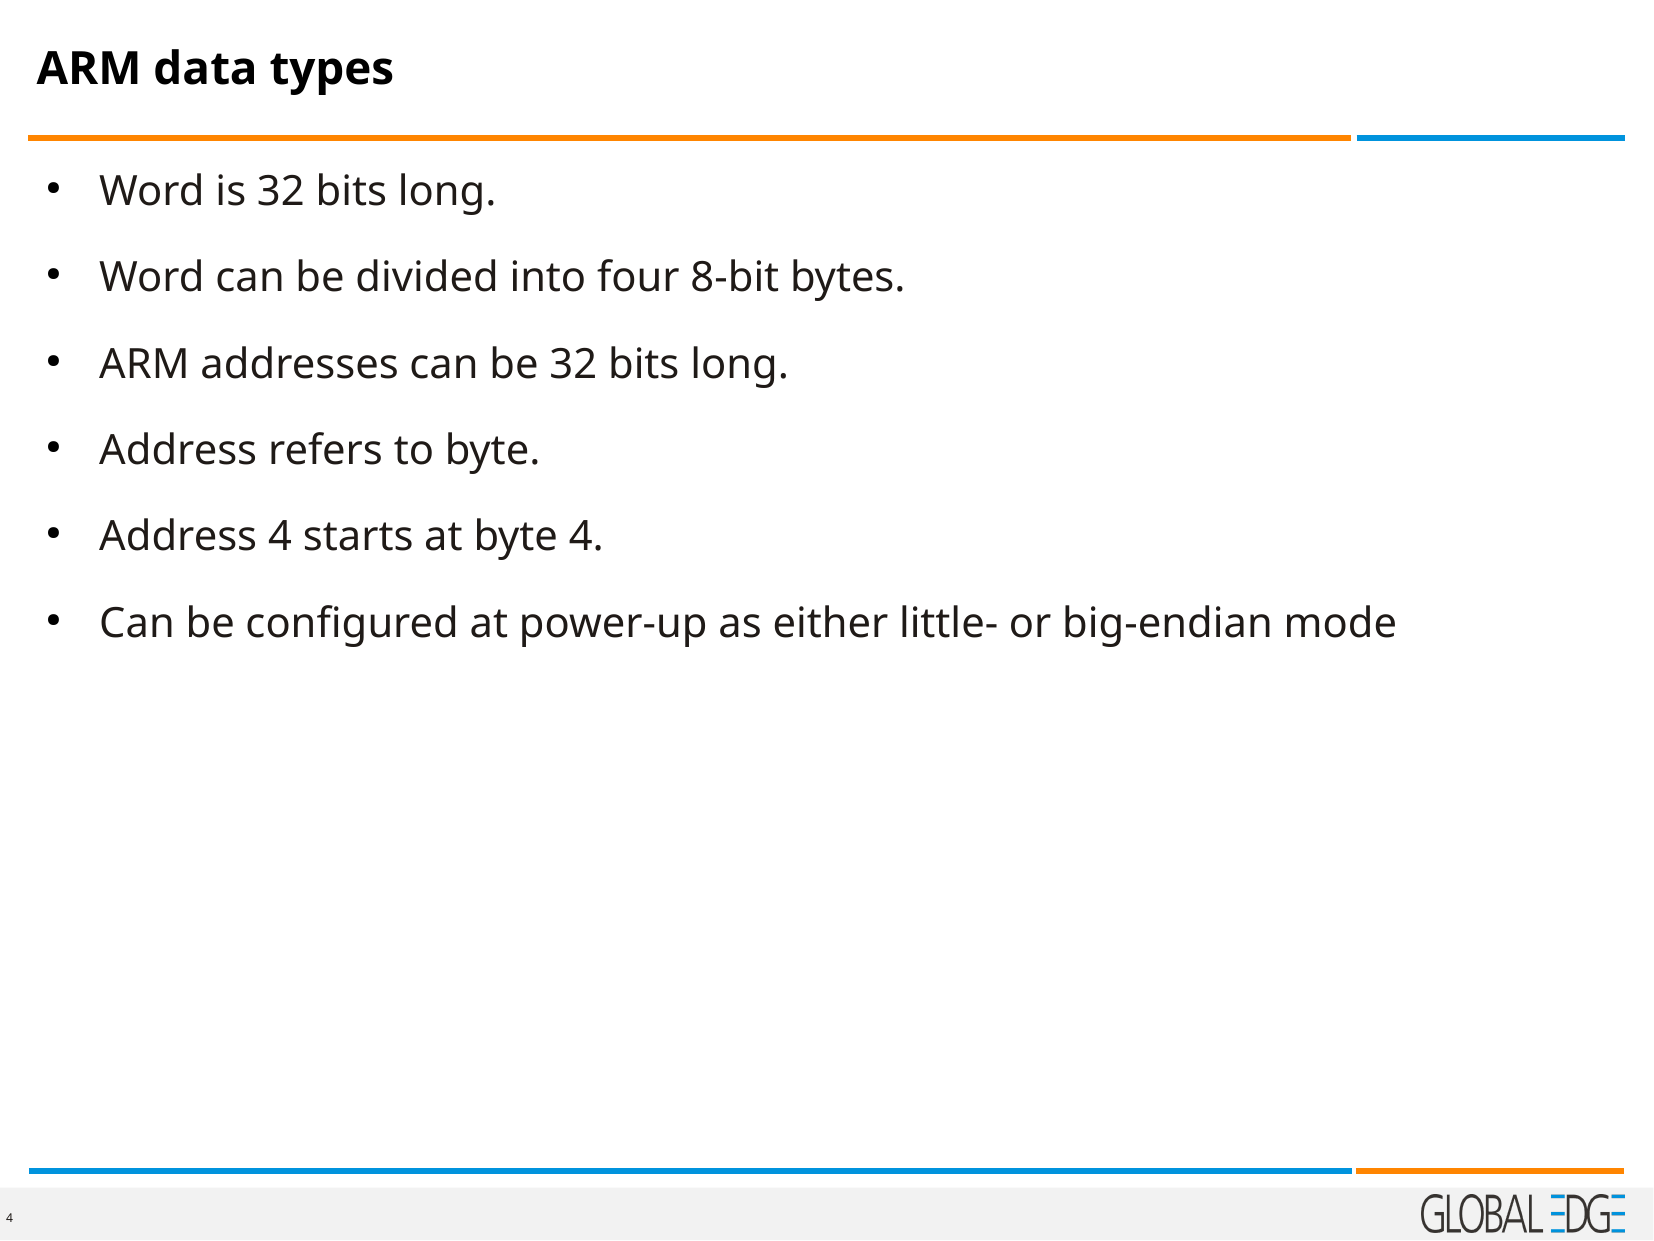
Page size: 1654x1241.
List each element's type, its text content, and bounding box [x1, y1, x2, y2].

title ARM data types [17, 18, 1499, 115]
picture [1421, 1194, 1625, 1233]
list Word is 32 bits long. Word can be divided into four 8-bit bytes. ARM addresses can be 32 bits long. Address refers to byte. Address 4 starts at byte 4. Can be configured at power-up as either little- or big-endian mode [28, 160, 1625, 1153]
